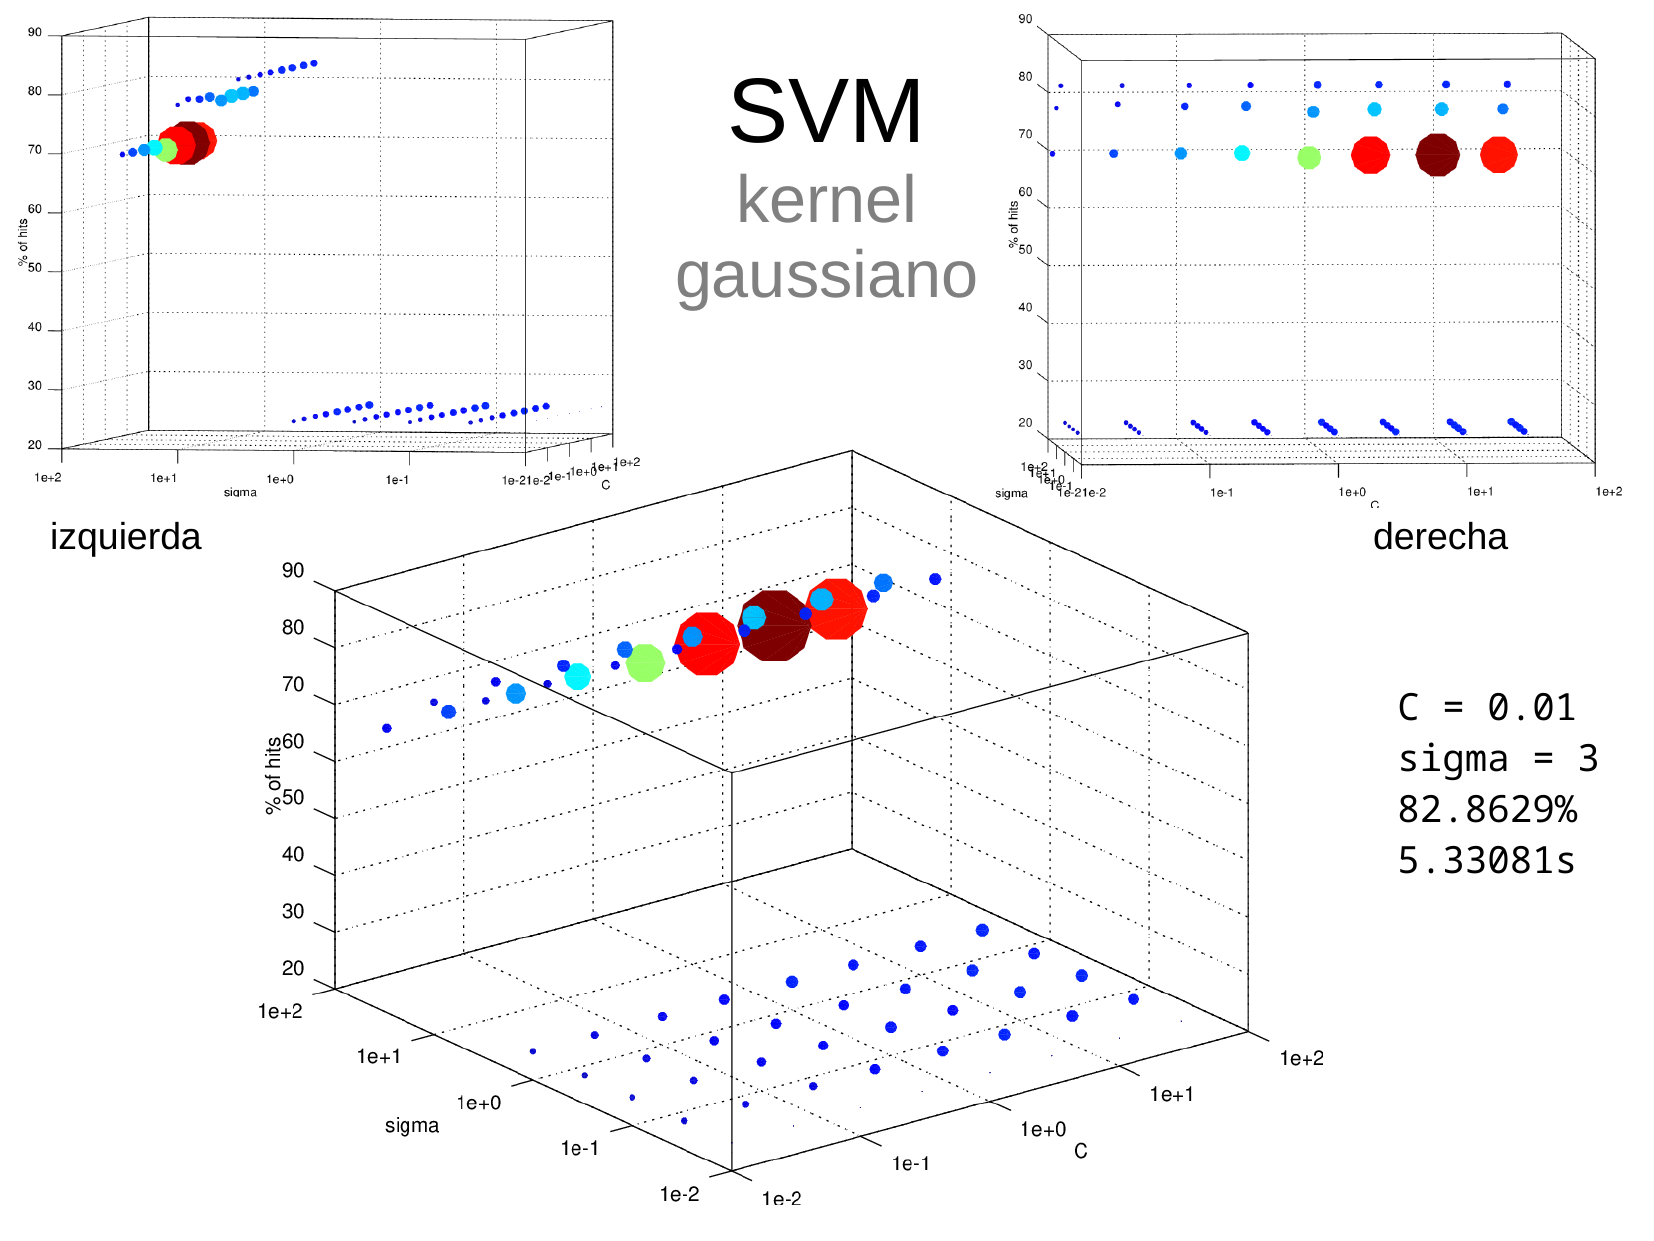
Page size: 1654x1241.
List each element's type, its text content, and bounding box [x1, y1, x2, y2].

text_box derecha [1358, 507, 1524, 567]
picture [11, 8, 1630, 1205]
text_box izquierda [35, 507, 225, 567]
title SVM kernel gaussiano [82, 59, 1571, 312]
text_box C = 0.01 sigma = 3 82.8629% 5.33081s [1382, 673, 1619, 863]
